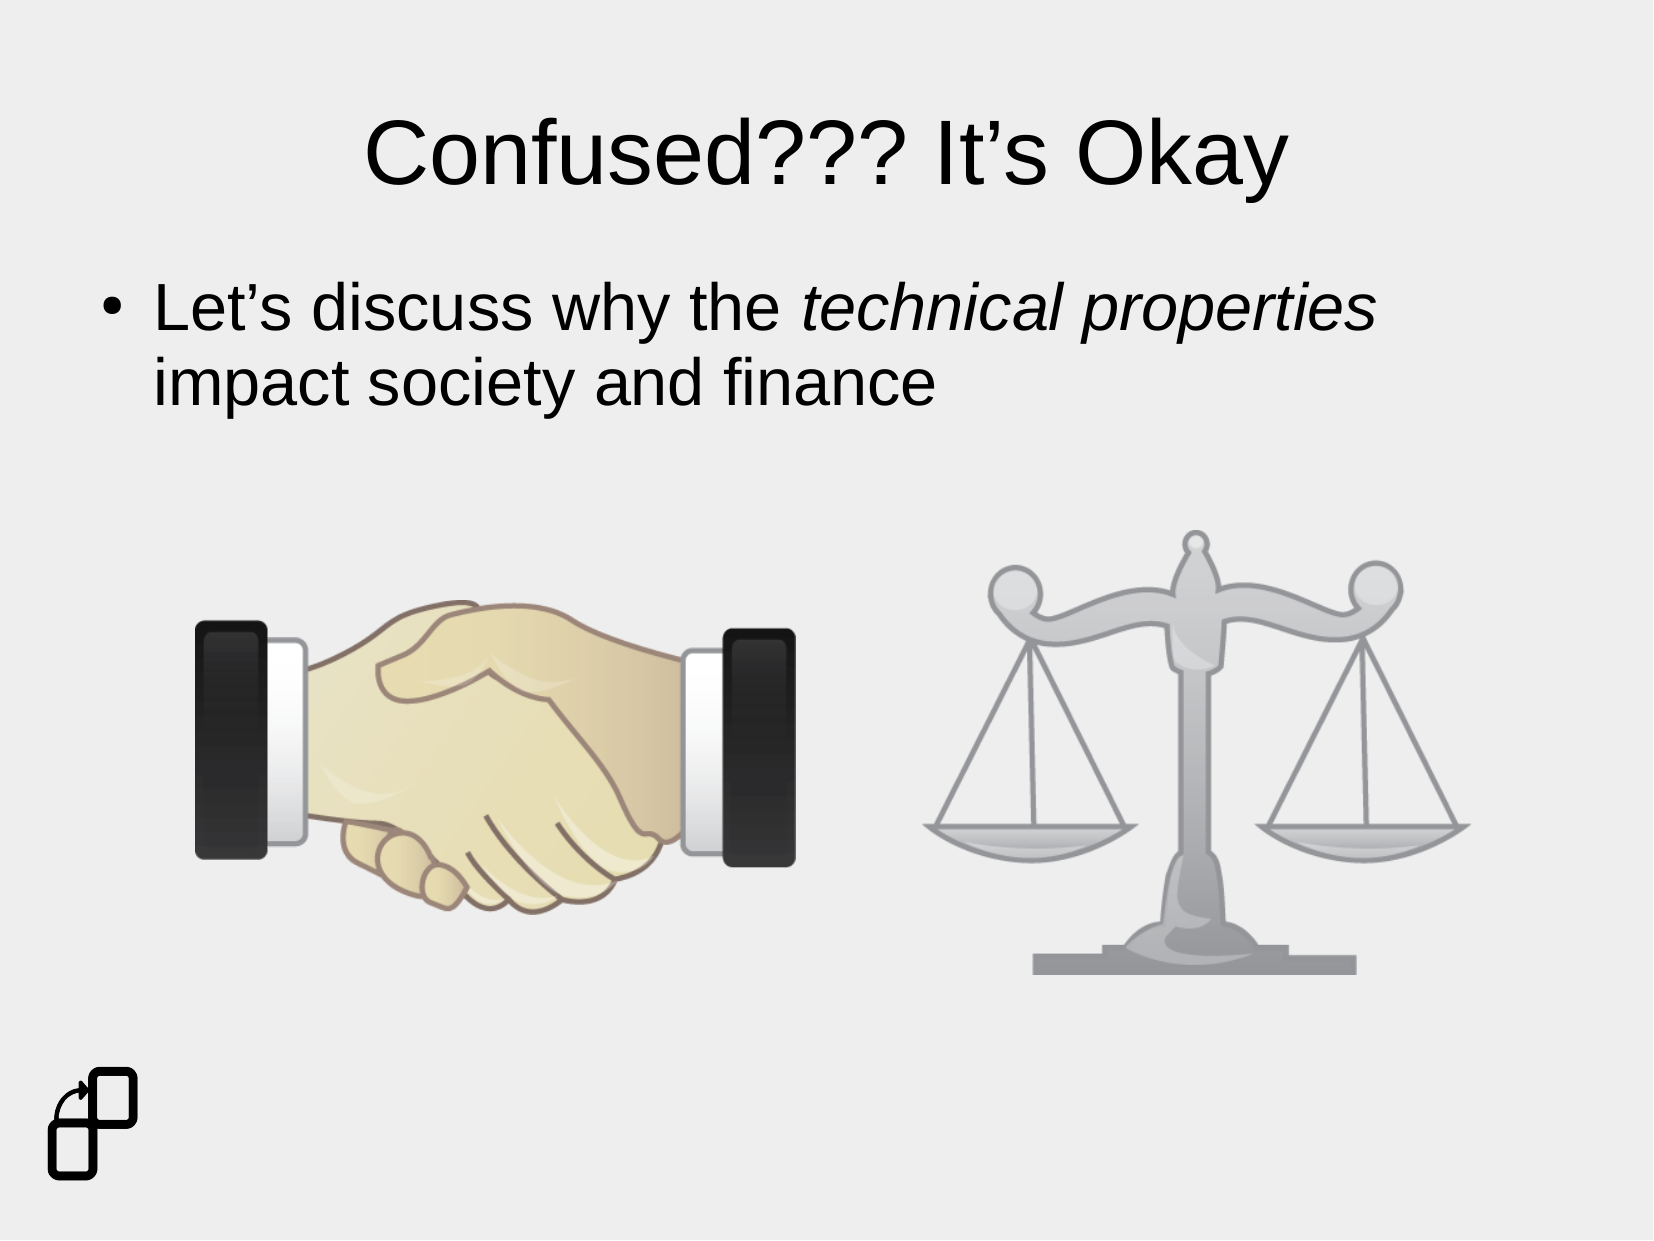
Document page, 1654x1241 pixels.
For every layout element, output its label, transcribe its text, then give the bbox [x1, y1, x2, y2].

list Let’s discuss why the technical properties impact society and finance [82, 270, 1571, 1015]
title Confused??? It’s Okay [82, 49, 1571, 257]
picture [195, 600, 796, 916]
picture [922, 530, 1471, 976]
picture [30, 1062, 153, 1186]
